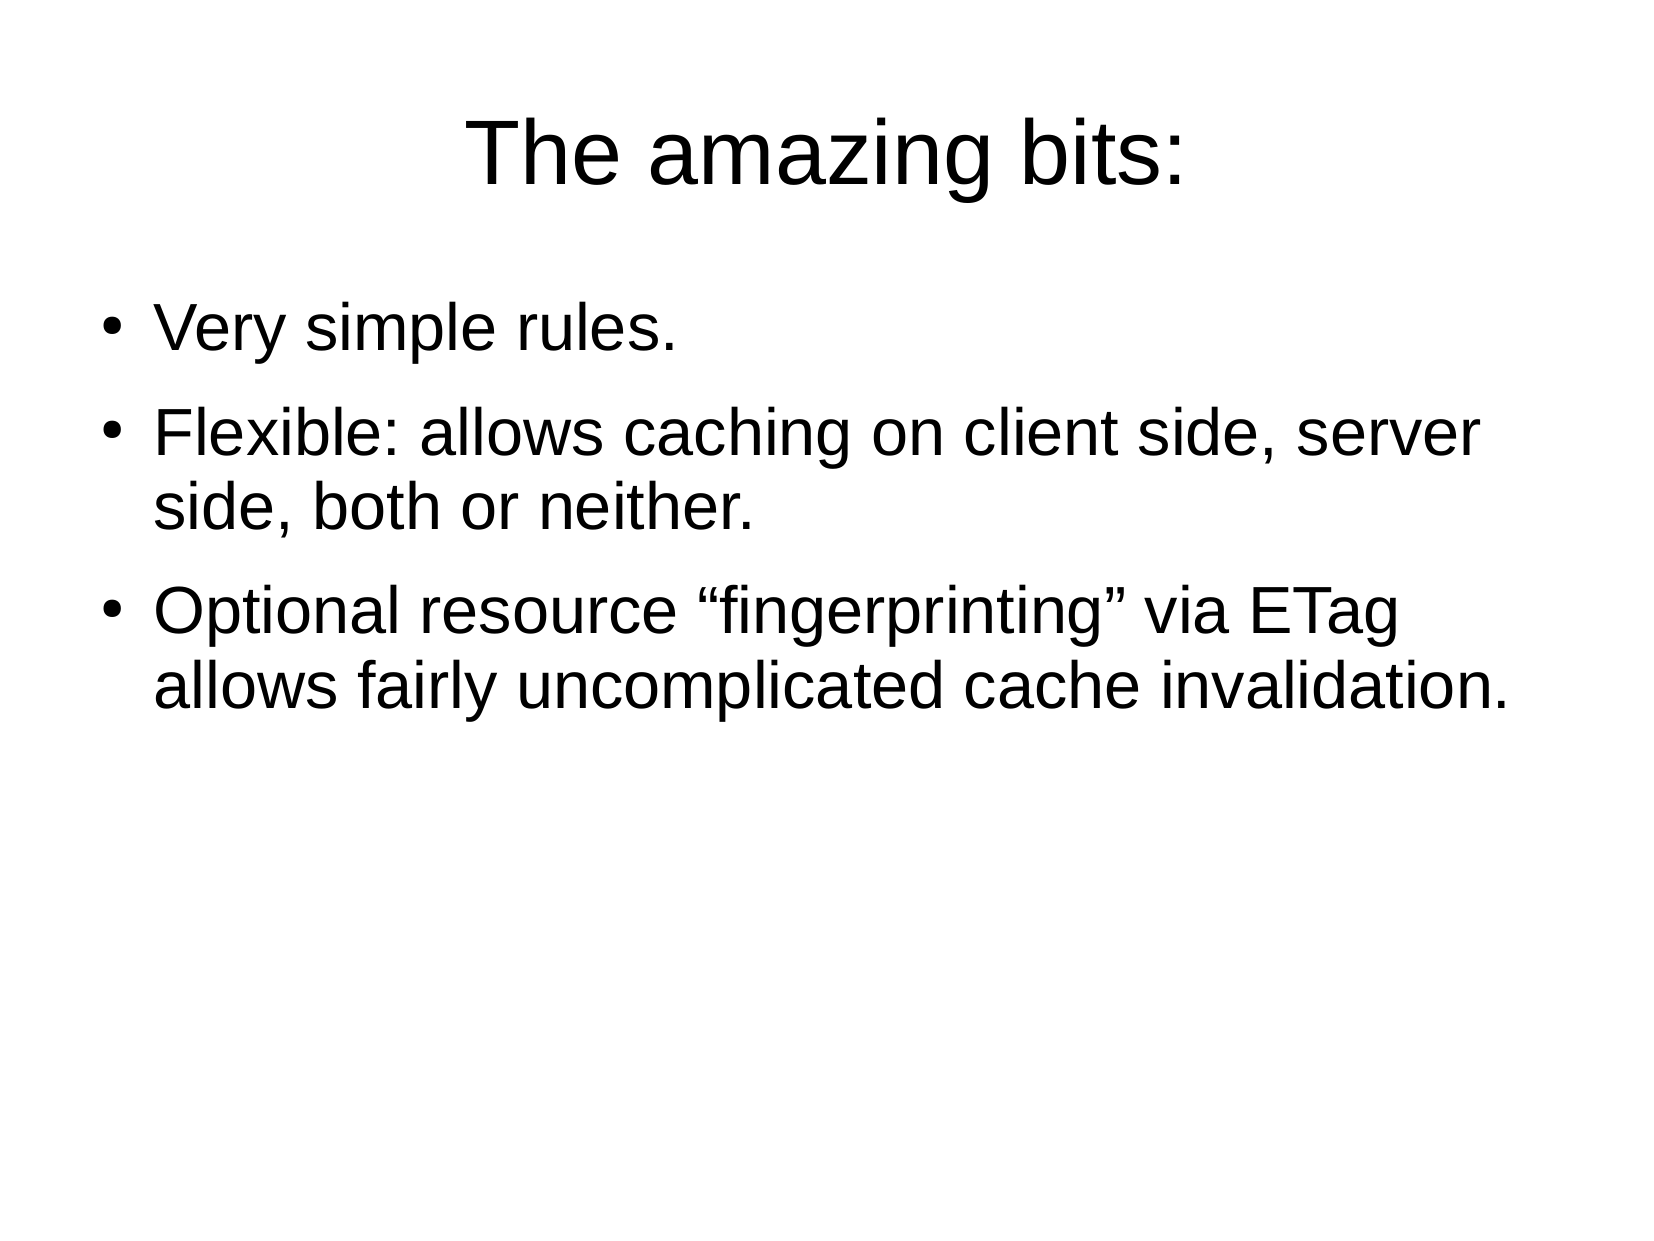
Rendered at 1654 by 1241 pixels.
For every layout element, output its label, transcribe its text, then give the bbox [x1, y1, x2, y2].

title The amazing bits: [82, 49, 1571, 257]
list Very simple rules. Flexible: allows caching on client side, server side, both or neither. Optional resource “fingerprinting” via ETag allows fairly uncomplicated cache invalidation. [82, 290, 1538, 1010]
